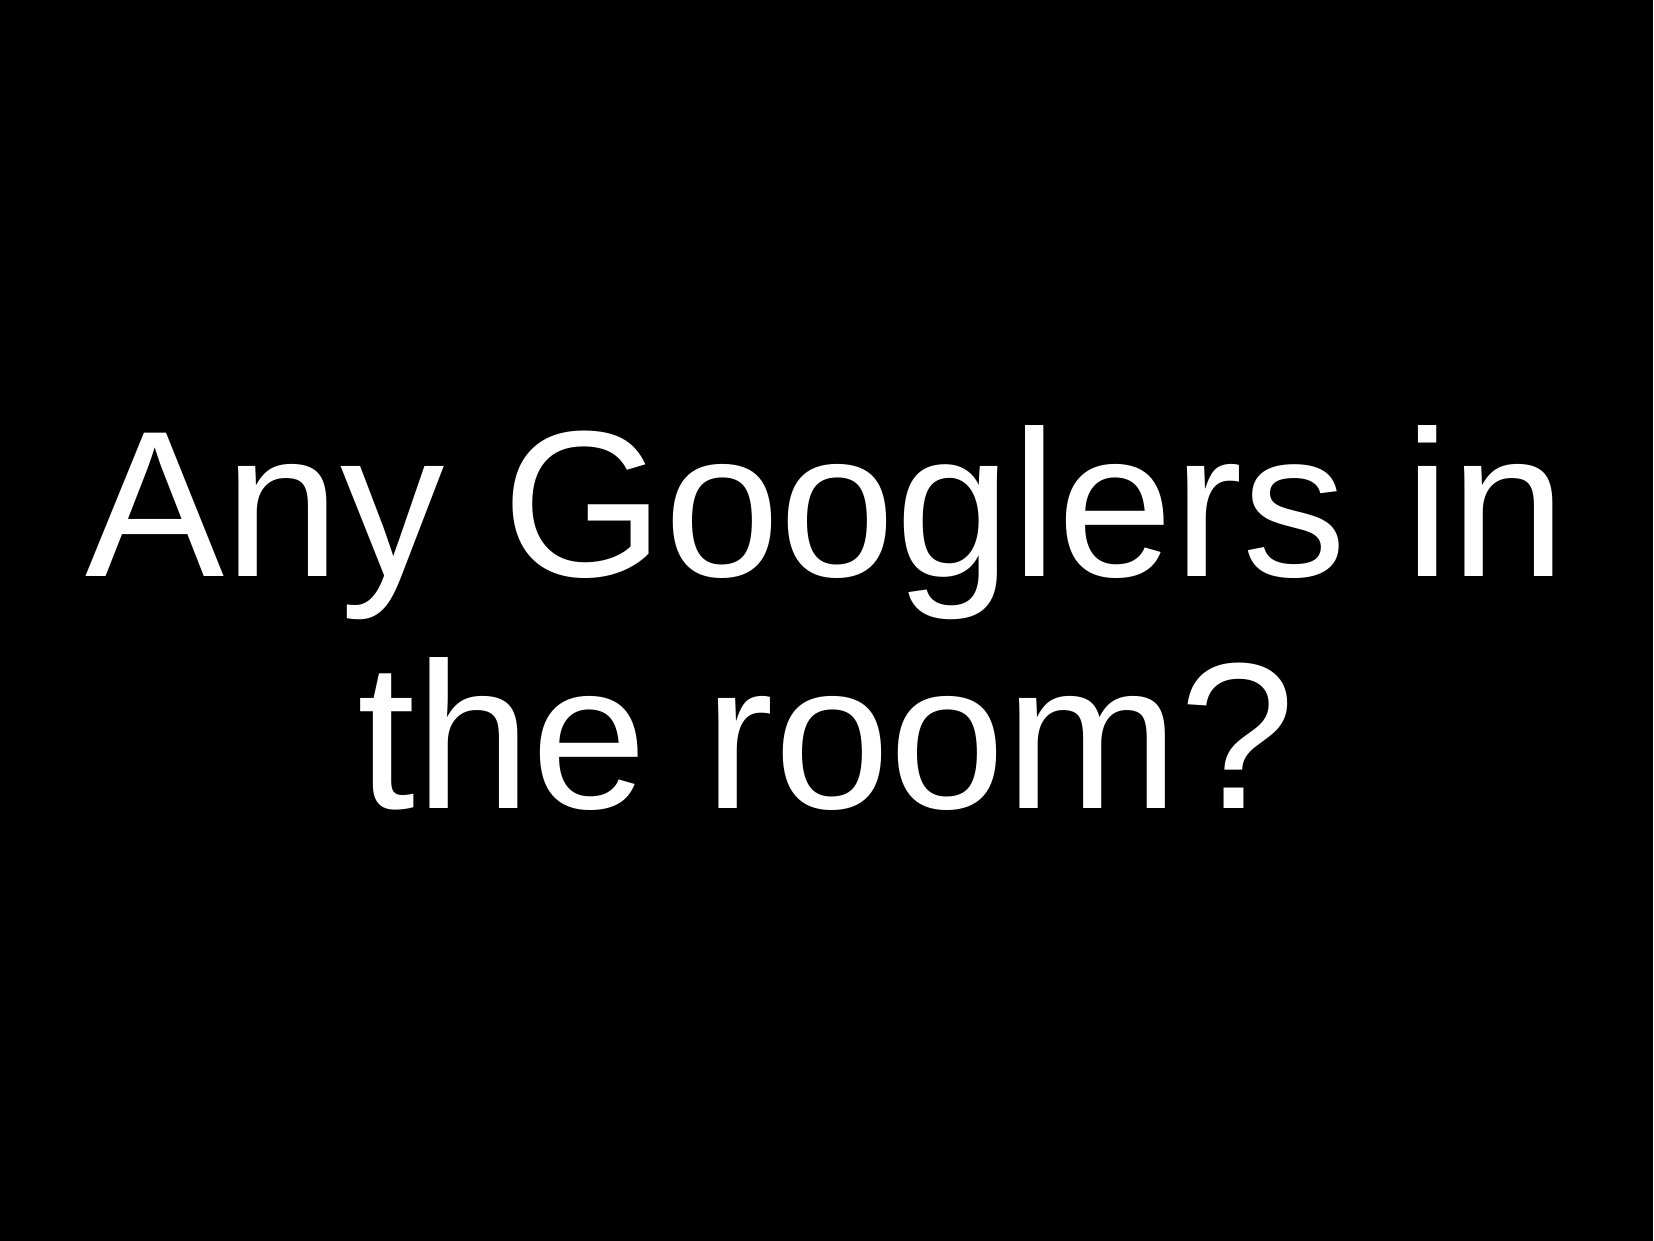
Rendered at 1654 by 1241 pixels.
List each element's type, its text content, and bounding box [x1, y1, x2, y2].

title Any Googlers in the room? [82, 101, 1571, 1140]
